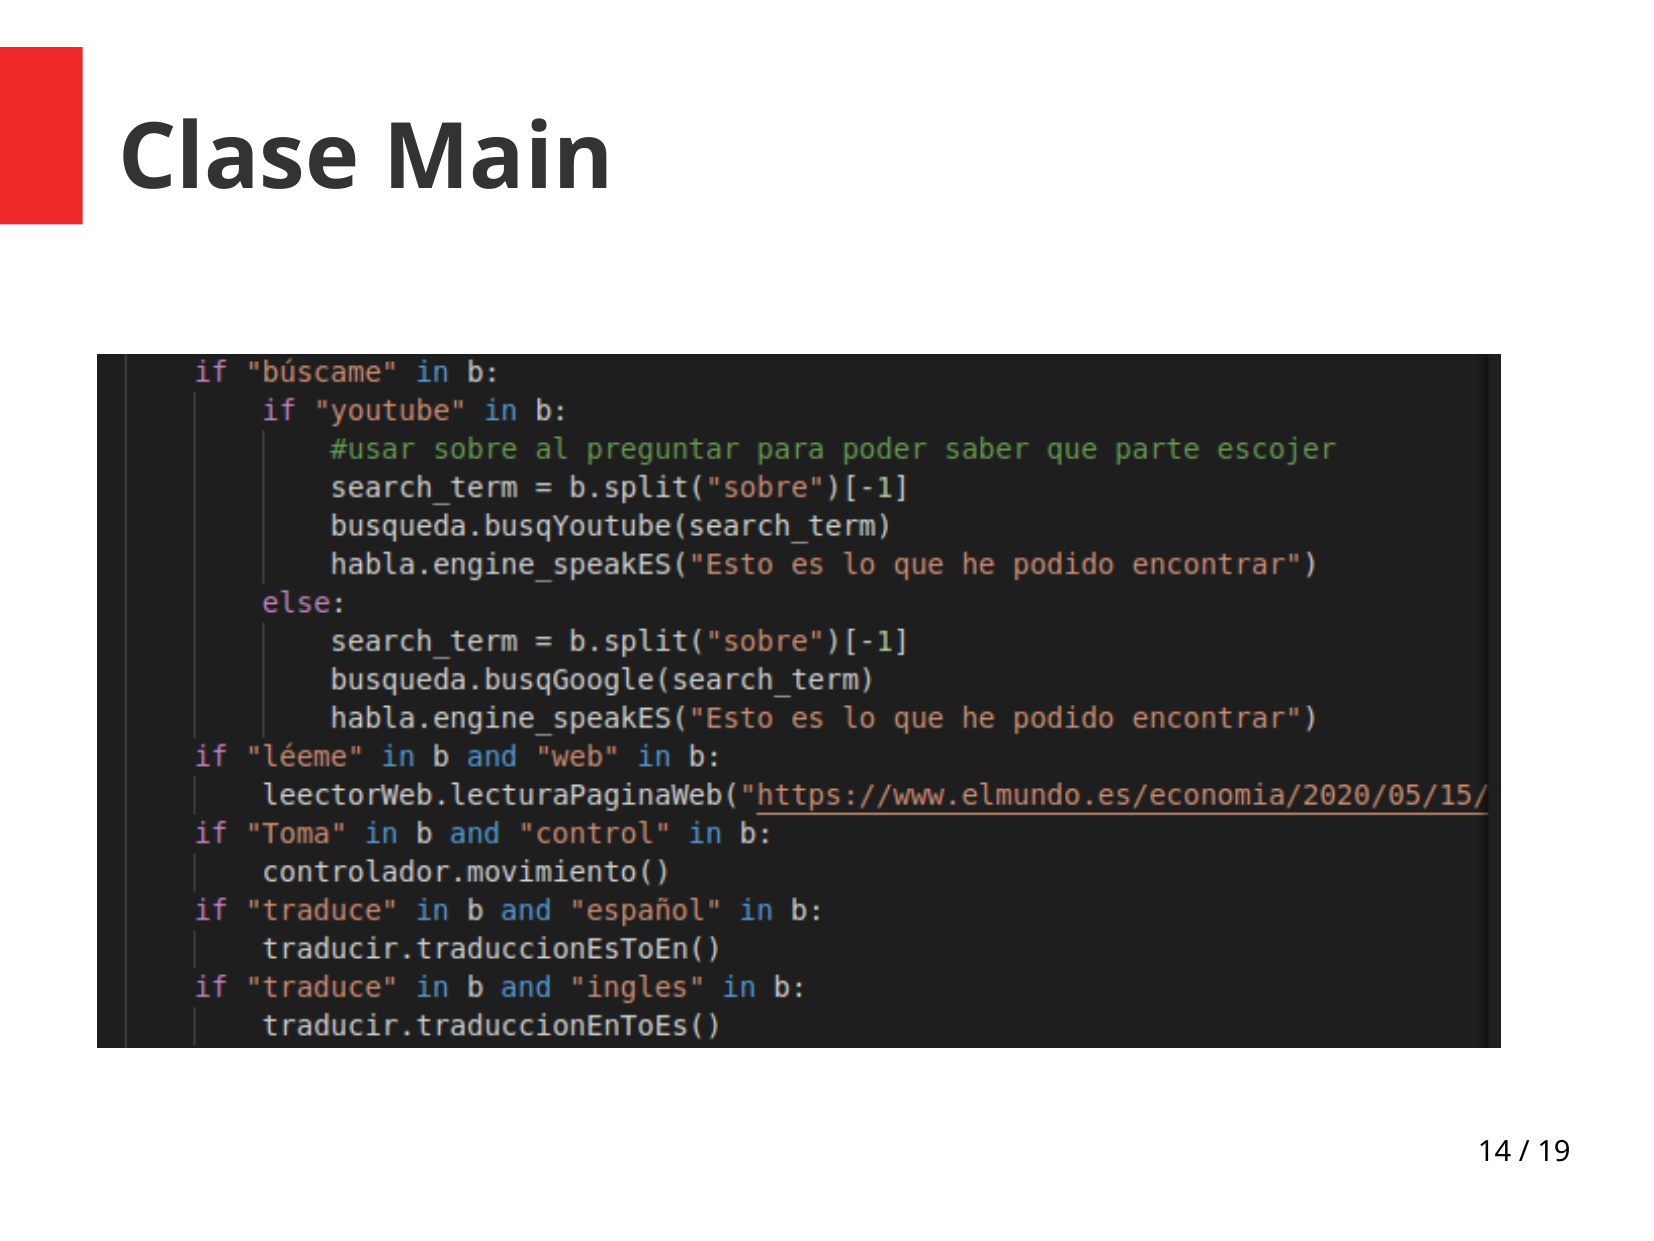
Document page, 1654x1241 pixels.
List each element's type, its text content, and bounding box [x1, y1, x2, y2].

picture [97, 354, 1501, 1048]
title Clase Main [118, 49, 1571, 257]
